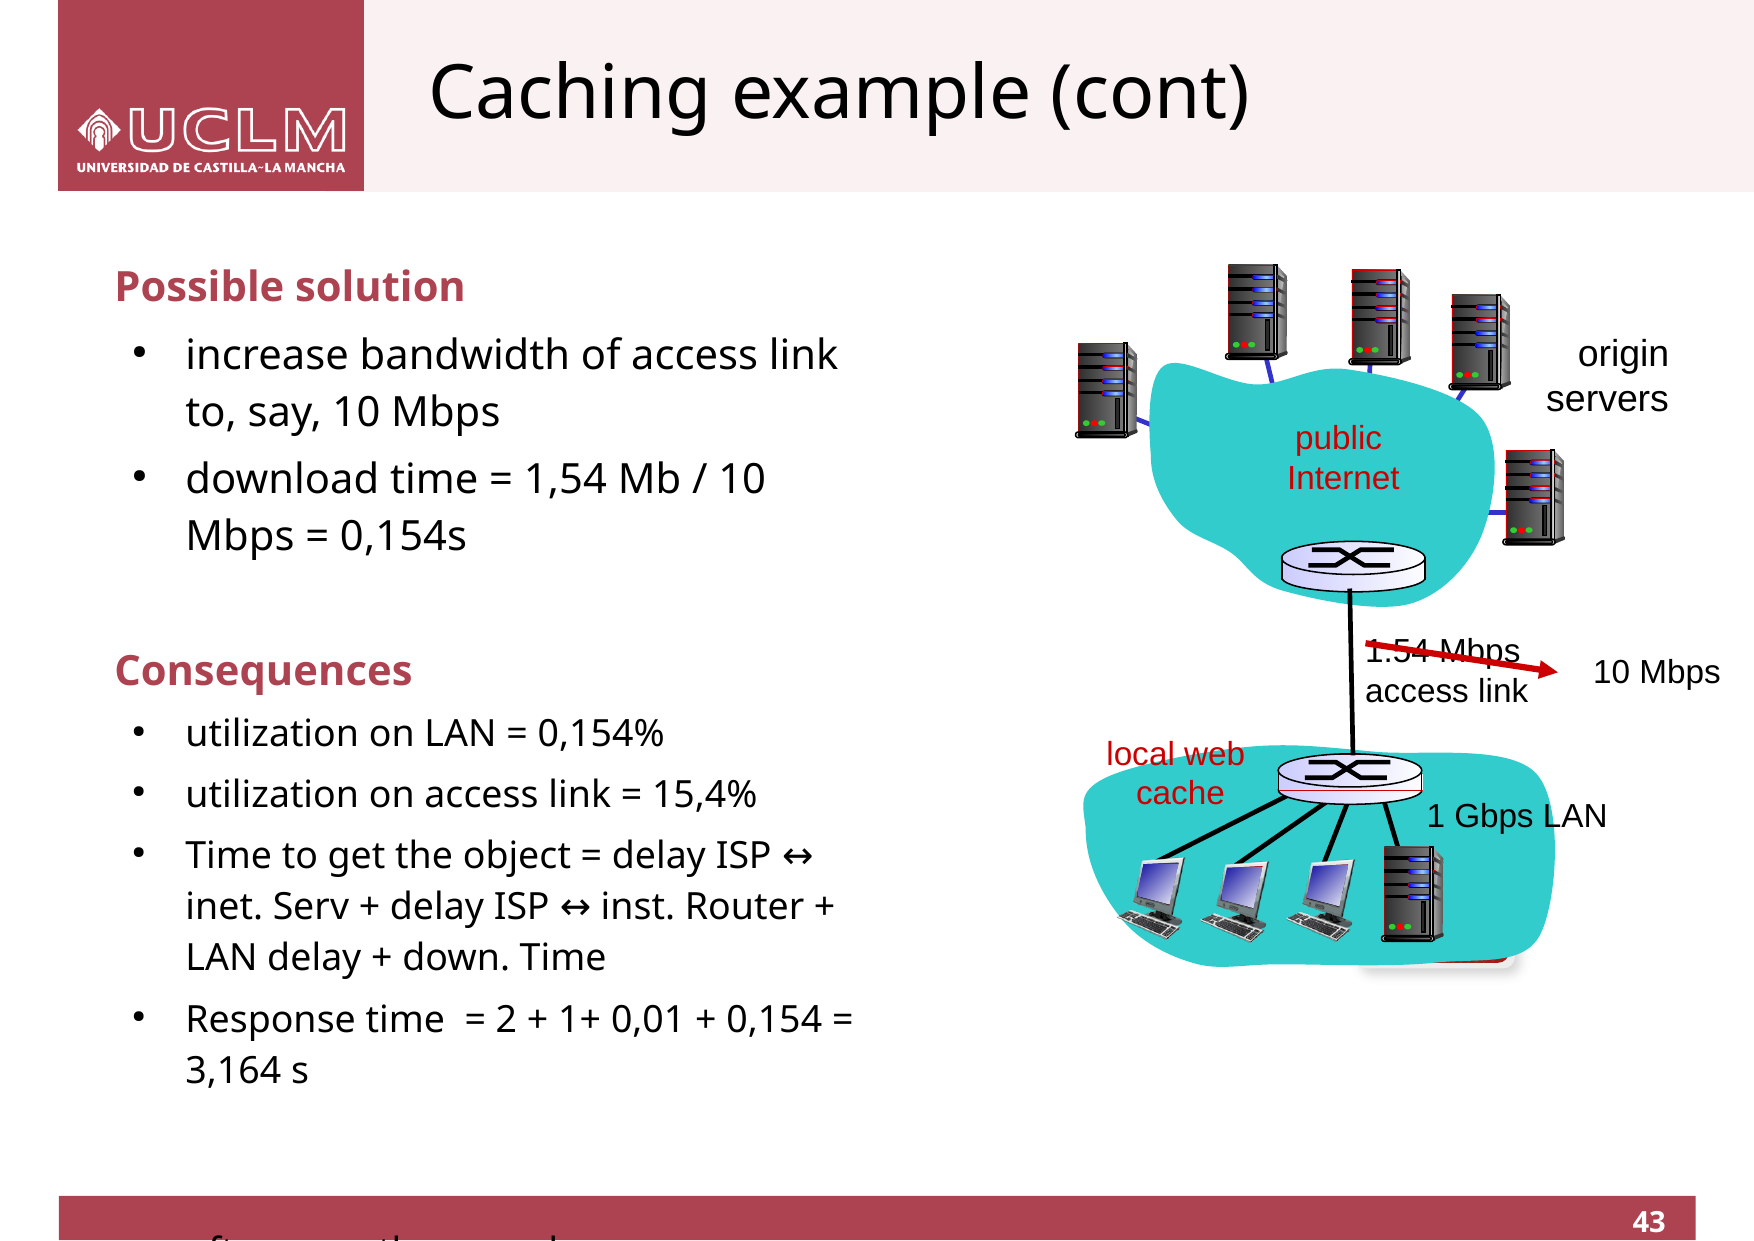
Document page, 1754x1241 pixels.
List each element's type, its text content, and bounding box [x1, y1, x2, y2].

text_box [1225, 264, 1288, 360]
text_box origin servers [1531, 321, 1684, 427]
picture [1100, 853, 1357, 949]
picture [1341, 945, 1534, 987]
text_box [1348, 269, 1412, 365]
text_box [1136, 862, 1179, 905]
text_box [1149, 362, 1495, 607]
text_box 10 Mbps [1578, 642, 1754, 698]
text_box 1 Gbps LAN [1411, 786, 1623, 843]
picture [58, 0, 364, 191]
text_box [1153, 745, 1555, 967]
text_box 1.54 Mbps access link [1353, 621, 1546, 718]
text_box [1220, 866, 1263, 909]
list Possible solution increase bandwidth of access link to, say, 10 Mbps download time = 1,54 Mb / 10 Mbps = 0,154s Consequences utilization on LAN = 0,154% utilization on access link = 15,4% Time to get the object = delay ISP ↔ inet. Serv + delay ISP ↔ inst. Router + LAN delay + down. Time Response time = 2 + 1+ 0,01 + 0,154 = 3,164 s often a costly upgrade [99, 249, 899, 1231]
text_box [1083, 787, 1231, 886]
text_box local web cache [1091, 724, 1270, 820]
text_box [1306, 864, 1349, 907]
title Caching example (cont) [413, 0, 1667, 198]
text_box [1075, 343, 1138, 438]
text_box public Internet [1262, 408, 1415, 504]
text_box [1449, 294, 1512, 390]
text_box [1502, 450, 1565, 545]
